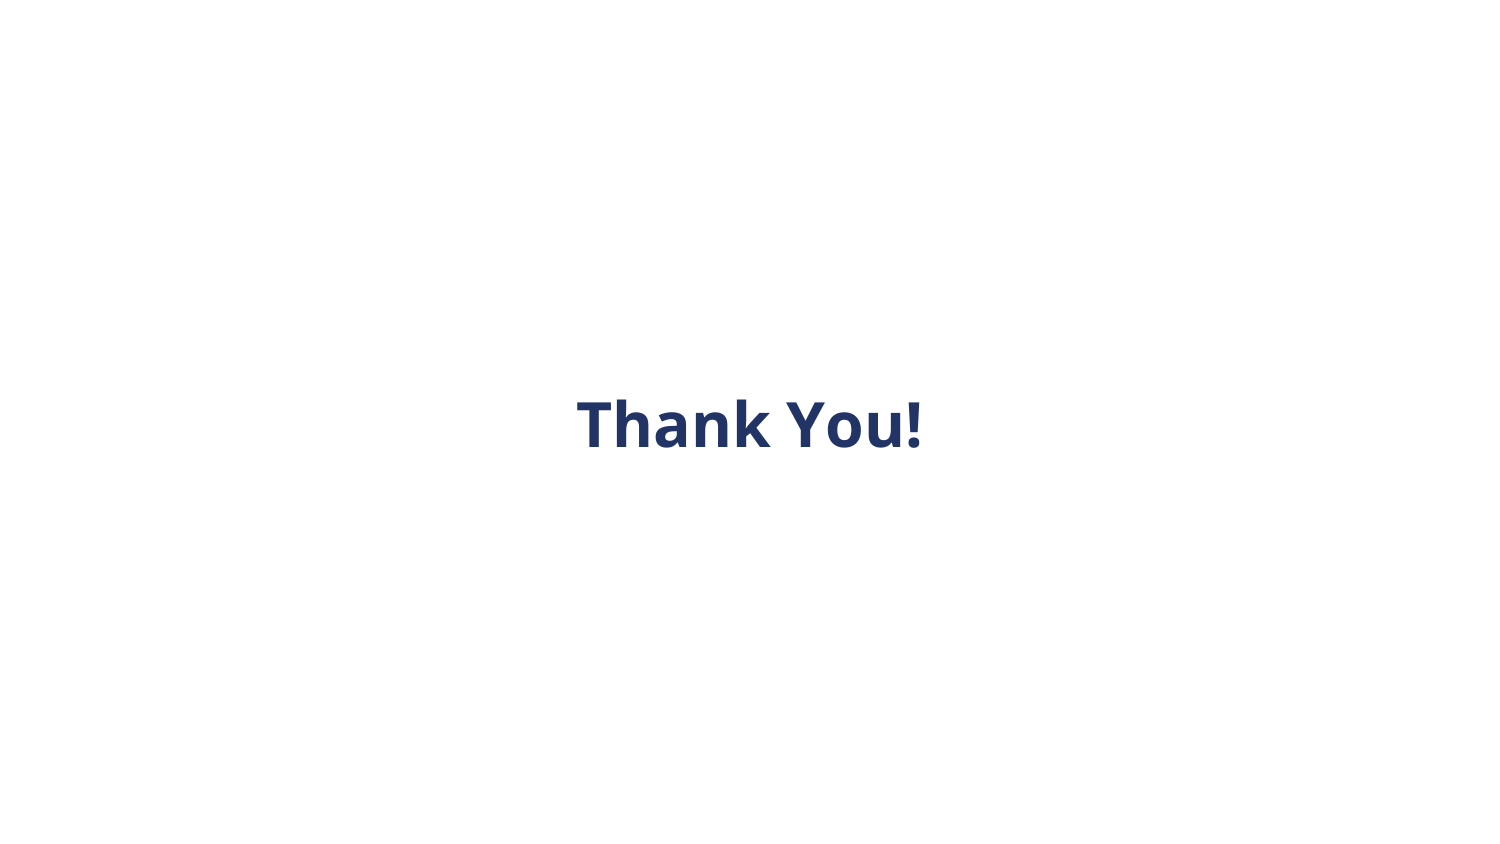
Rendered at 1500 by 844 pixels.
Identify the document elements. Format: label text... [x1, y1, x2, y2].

title Thank You! [574, 382, 928, 461]
